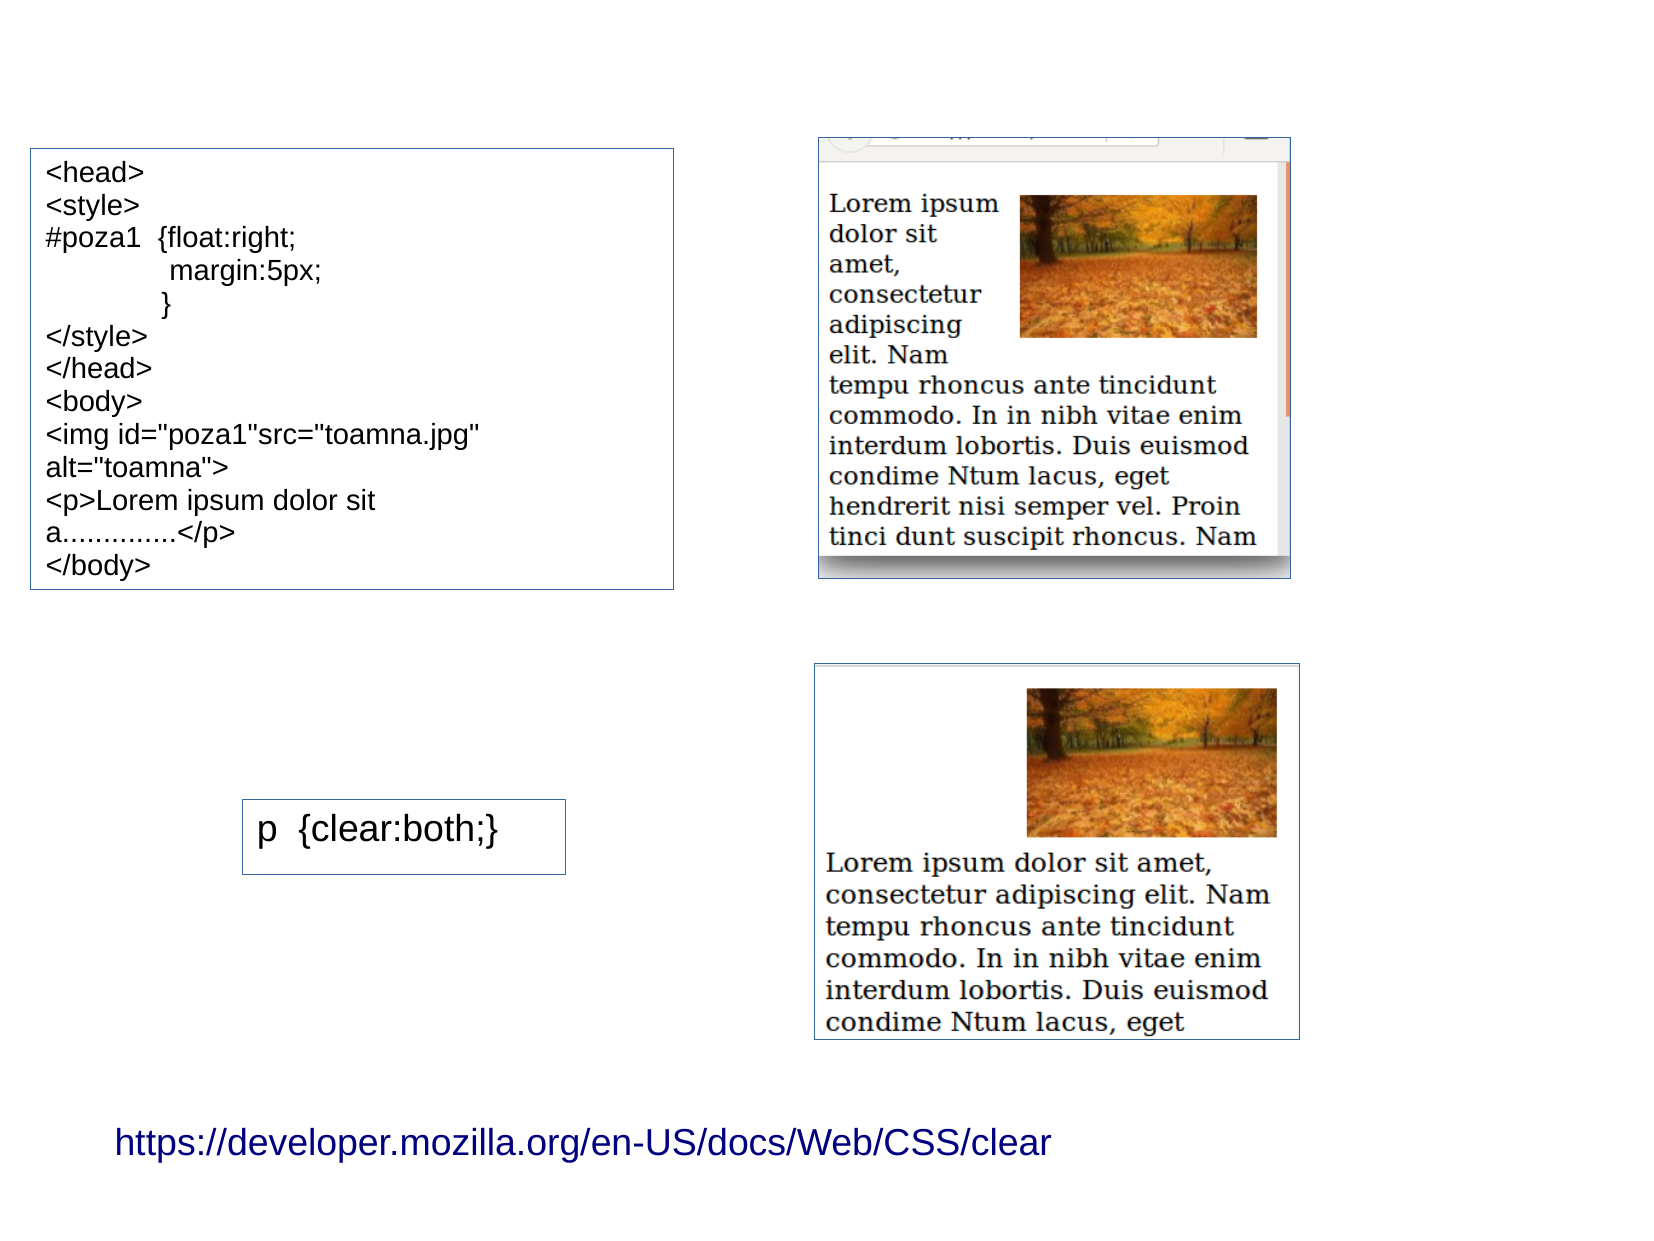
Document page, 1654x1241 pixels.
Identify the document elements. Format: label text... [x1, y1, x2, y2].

picture [814, 663, 1300, 1040]
text_box p {clear:both;} [242, 799, 566, 875]
text_box https://developer.mozilla.org/en-US/docs/Web/CSS/clear [99, 1113, 1242, 1184]
text_box <head> <style> #poza1 {float:right; margin:5px; } </style> </head> <body> <img id="poza1"src="toamna.jpg" alt="toamna"> <p>Lorem ipsum dolor sit a..............</p> </body> [30, 148, 674, 590]
picture [818, 137, 1291, 579]
